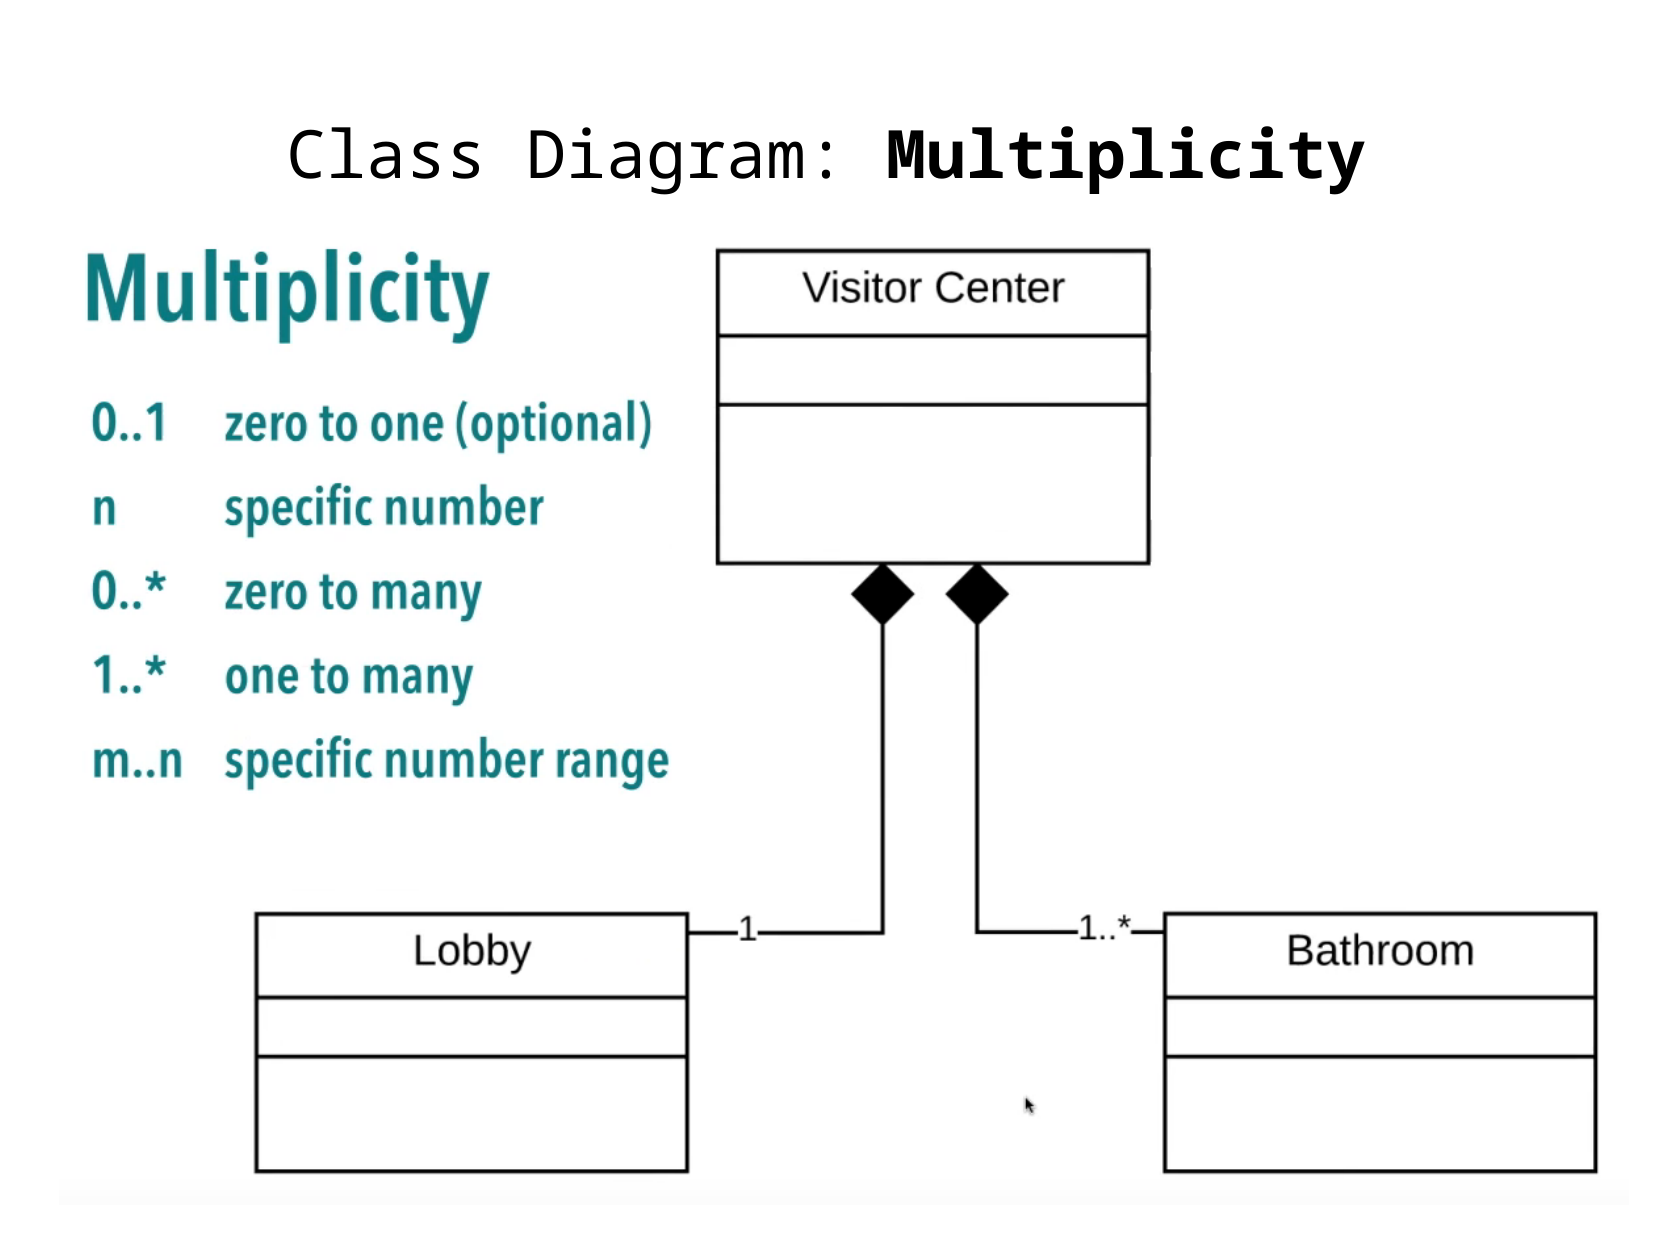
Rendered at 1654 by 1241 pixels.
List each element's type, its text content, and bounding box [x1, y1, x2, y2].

picture [59, 219, 1629, 1205]
title Class Diagram: Multiplicity [35, 49, 1619, 257]
